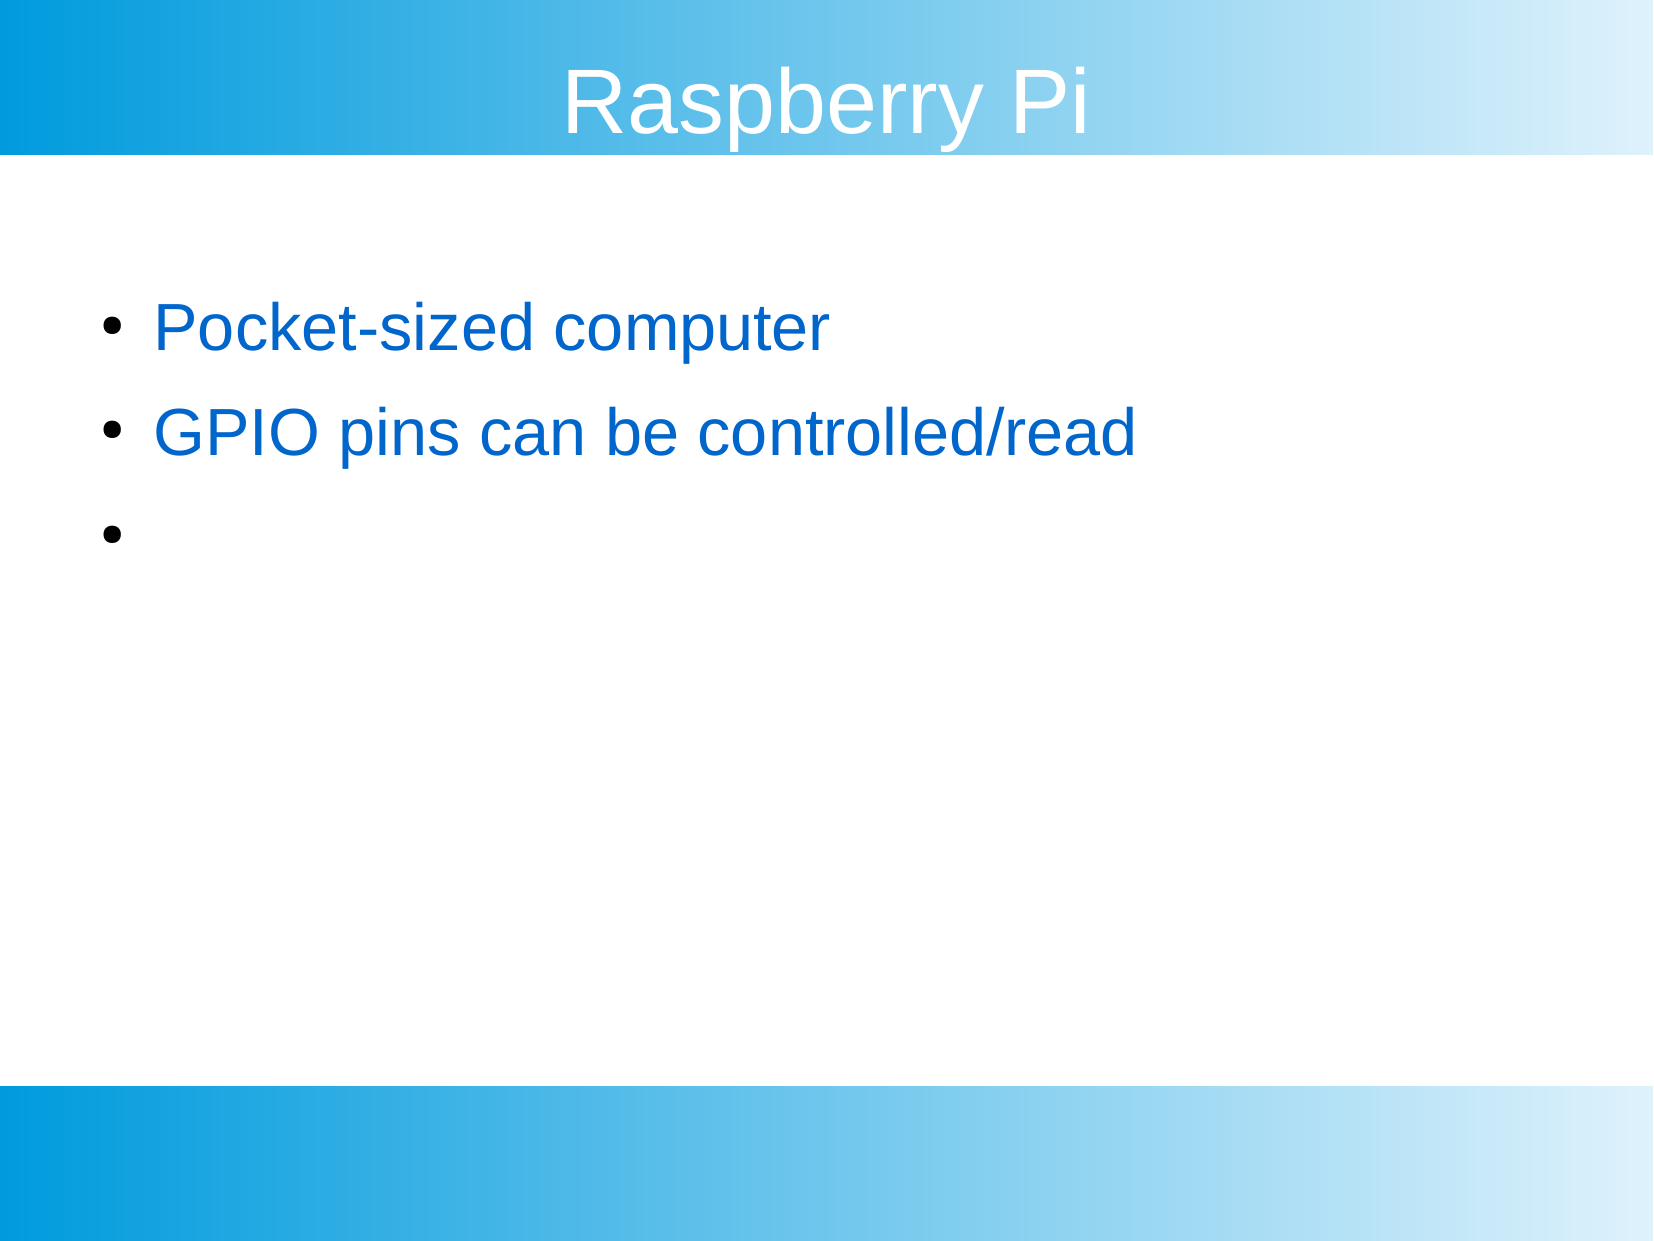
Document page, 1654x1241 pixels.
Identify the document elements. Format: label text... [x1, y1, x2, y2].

list Pocket-sized computer GPIO pins can be controlled/read [82, 290, 1571, 1010]
title Raspberry Pi [82, 49, 1571, 155]
